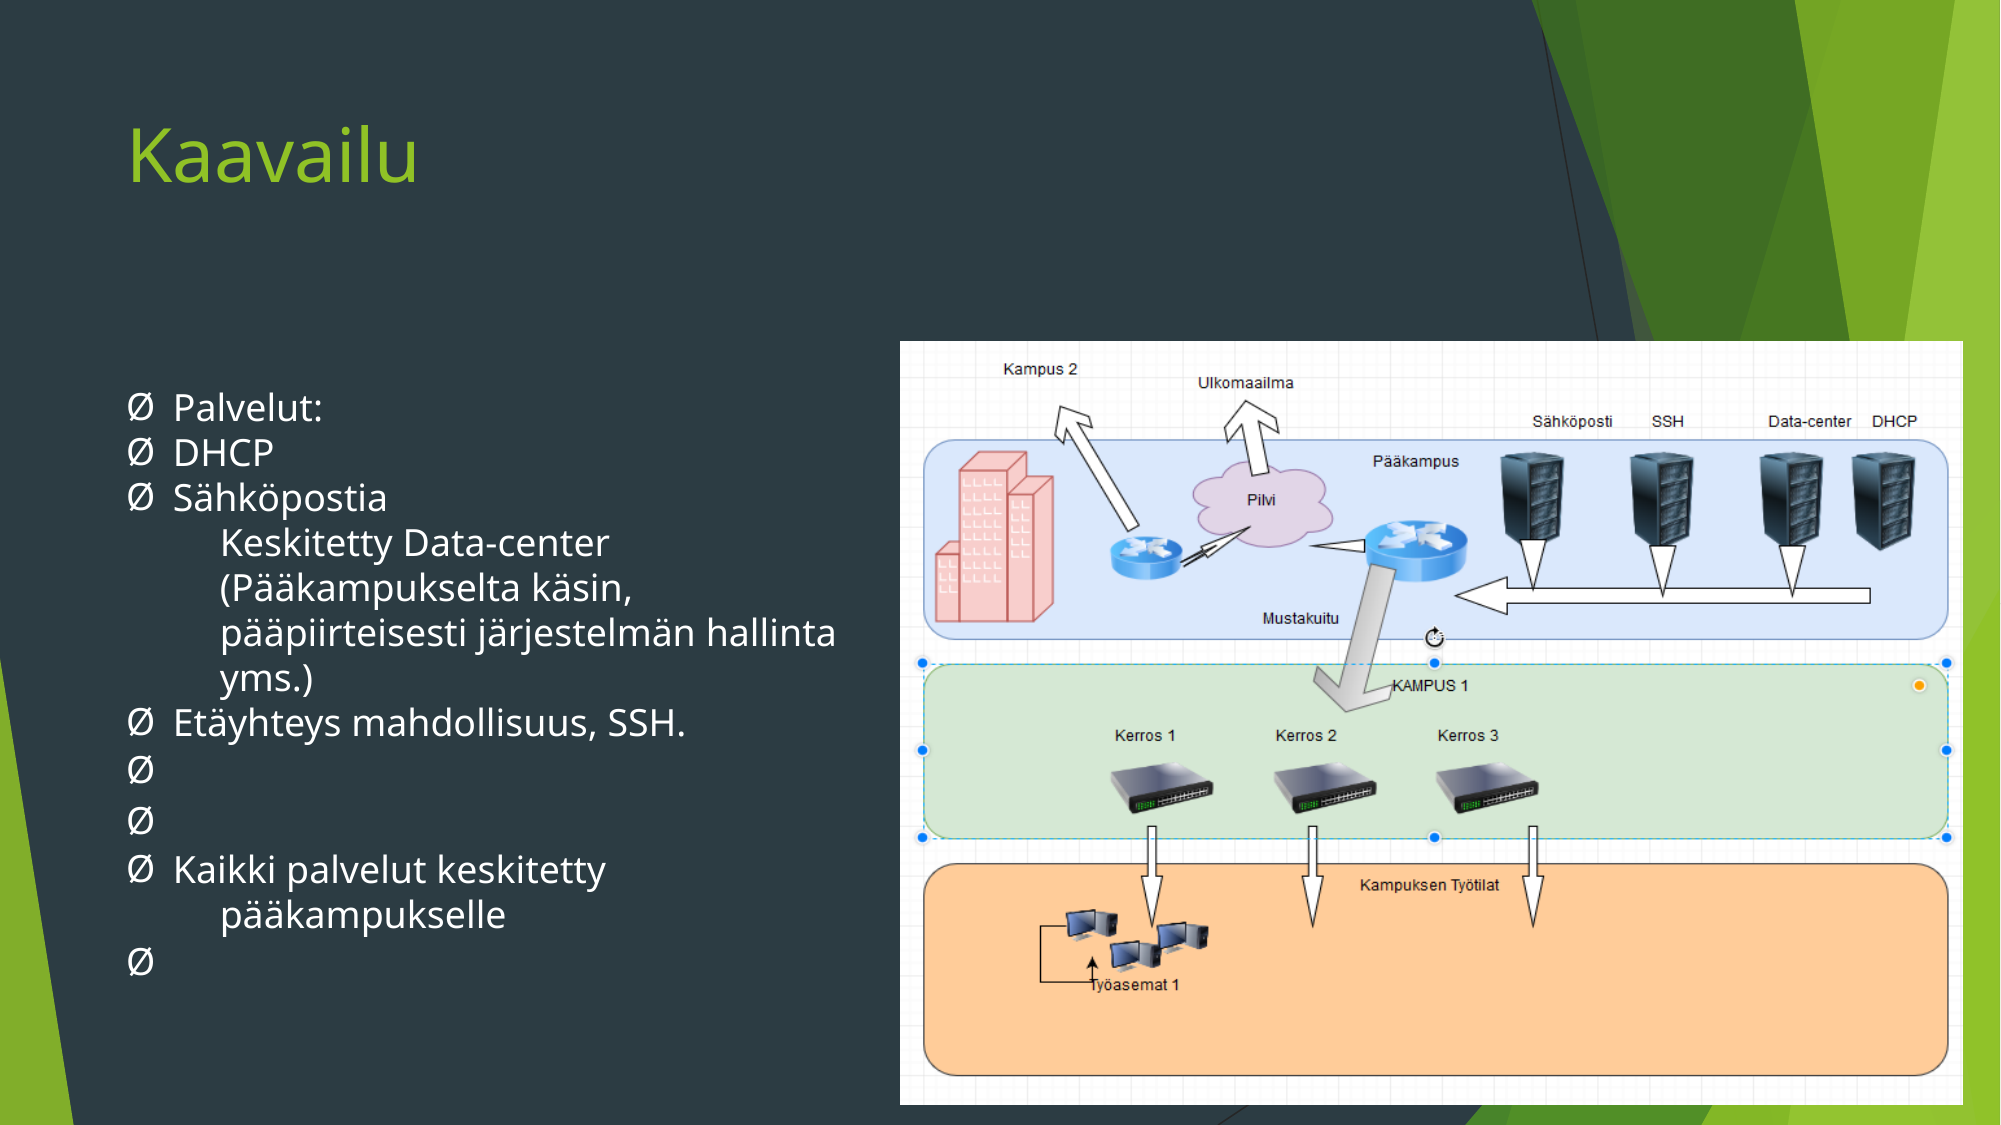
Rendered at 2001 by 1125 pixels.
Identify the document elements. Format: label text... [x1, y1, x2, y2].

picture [900, 341, 1963, 1105]
text_box Palvelut: DHCP Sähköpostia Keskitetty Data-center (Pääkampukselta käsin, pääpiirteisesti järjestelmän hallinta yms.) Etäyhteys mahdollisuus, SSH. Kaikki palvelut keskitetty pääkampukselle [111, 376, 881, 982]
title Kaavailu [111, 99, 1522, 317]
